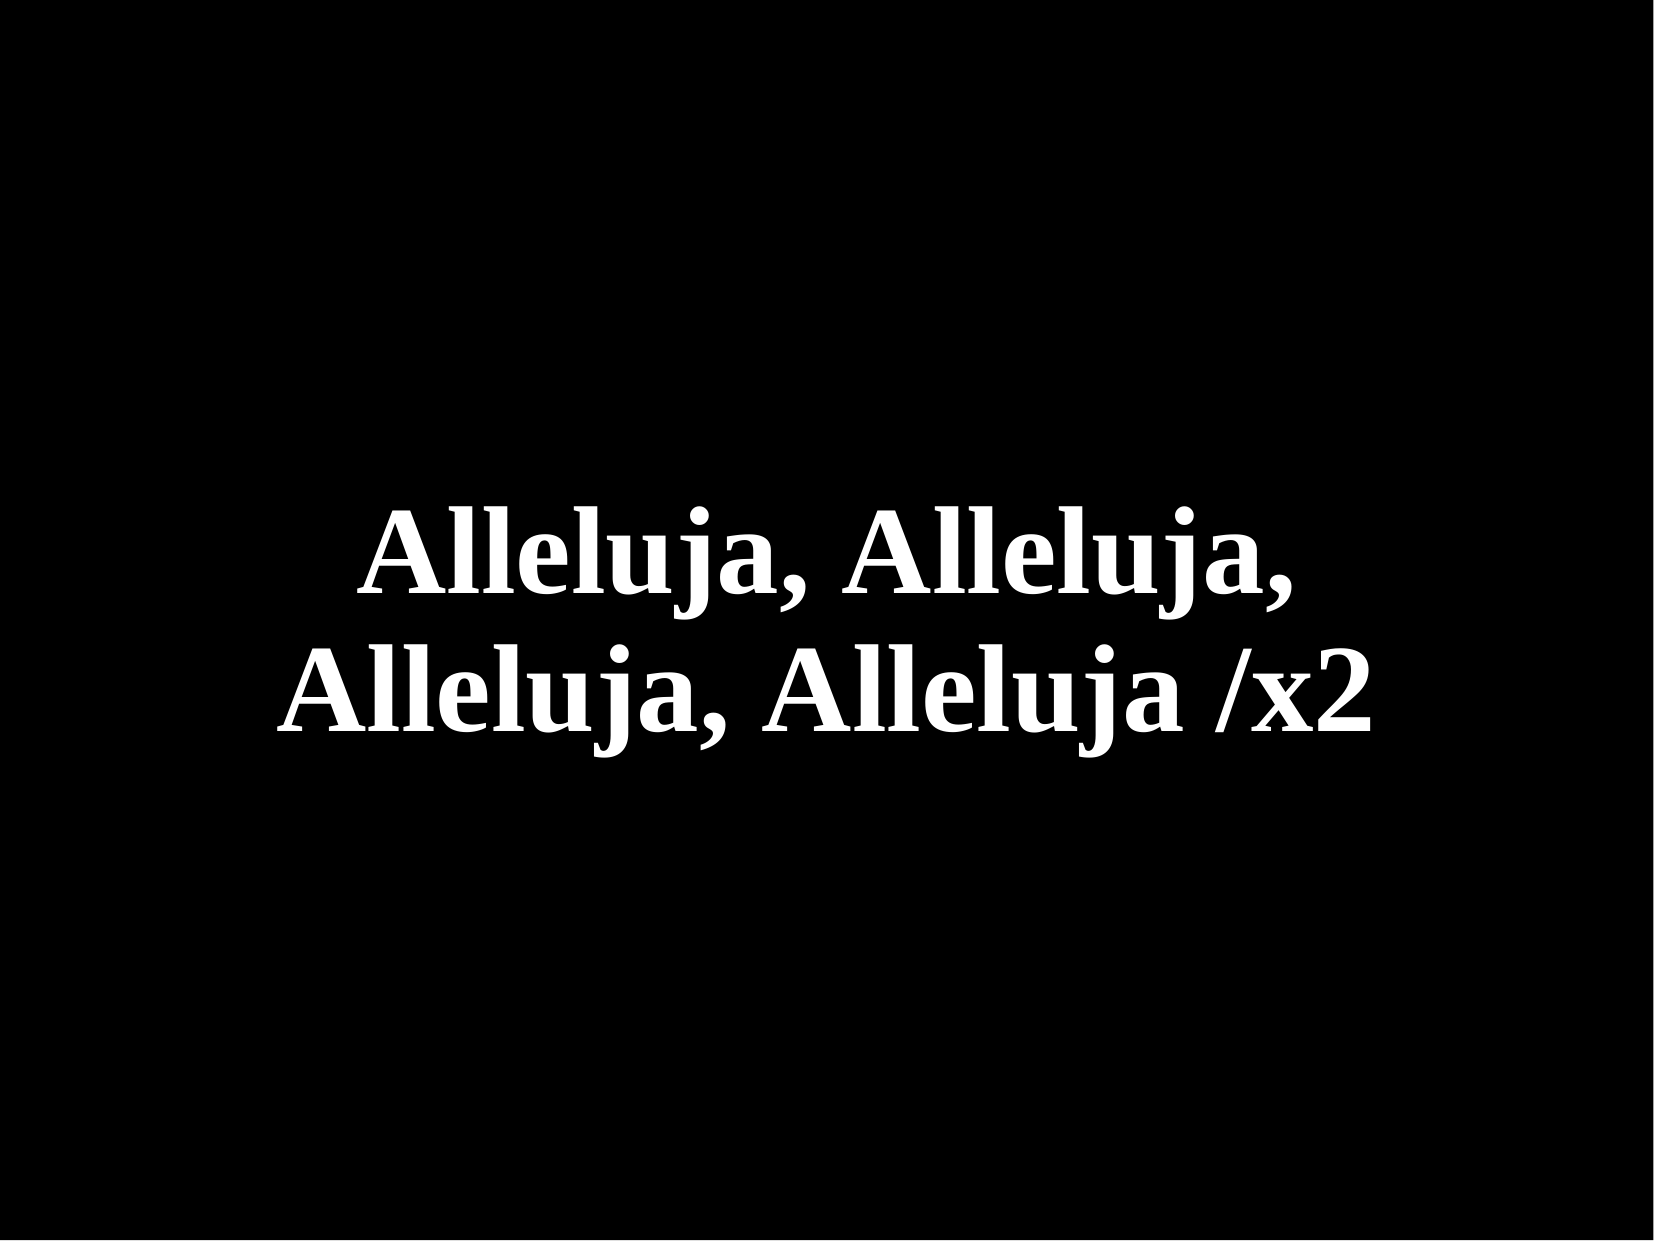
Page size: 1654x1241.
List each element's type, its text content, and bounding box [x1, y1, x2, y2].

title Alleluja, Alleluja, Alleluja, Alleluja /x2 [0, 0, 1654, 1241]
